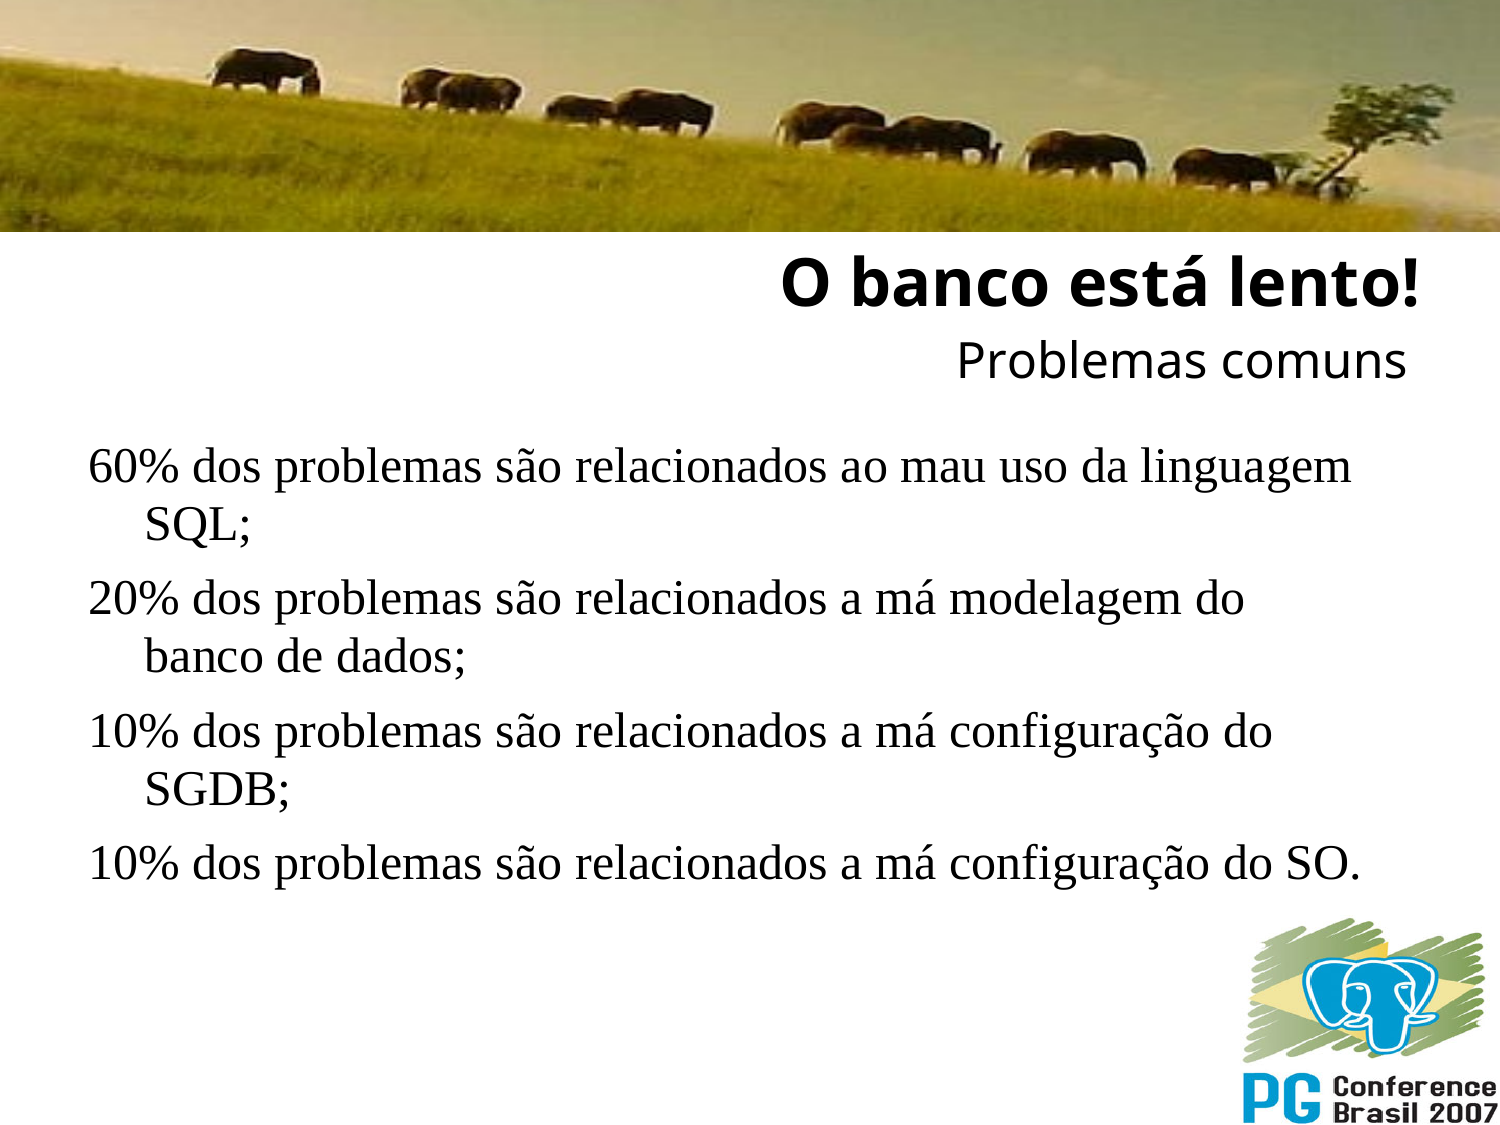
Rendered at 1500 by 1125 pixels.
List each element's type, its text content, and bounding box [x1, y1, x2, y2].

picture [1240, 915, 1500, 1125]
text_box O banco está lento! Problemas comuns [472, 232, 1436, 384]
list 60% dos problemas são relacionados ao mau uso da linguagem SQL; 20% dos problemas são relacionados a má modelagem do banco de dados; 10% dos problemas são relacionados a má configuração do SGDB; 10% dos problemas são relacionados a má configuração do SO. [88, 434, 1364, 1034]
picture [0, 0, 1500, 232]
